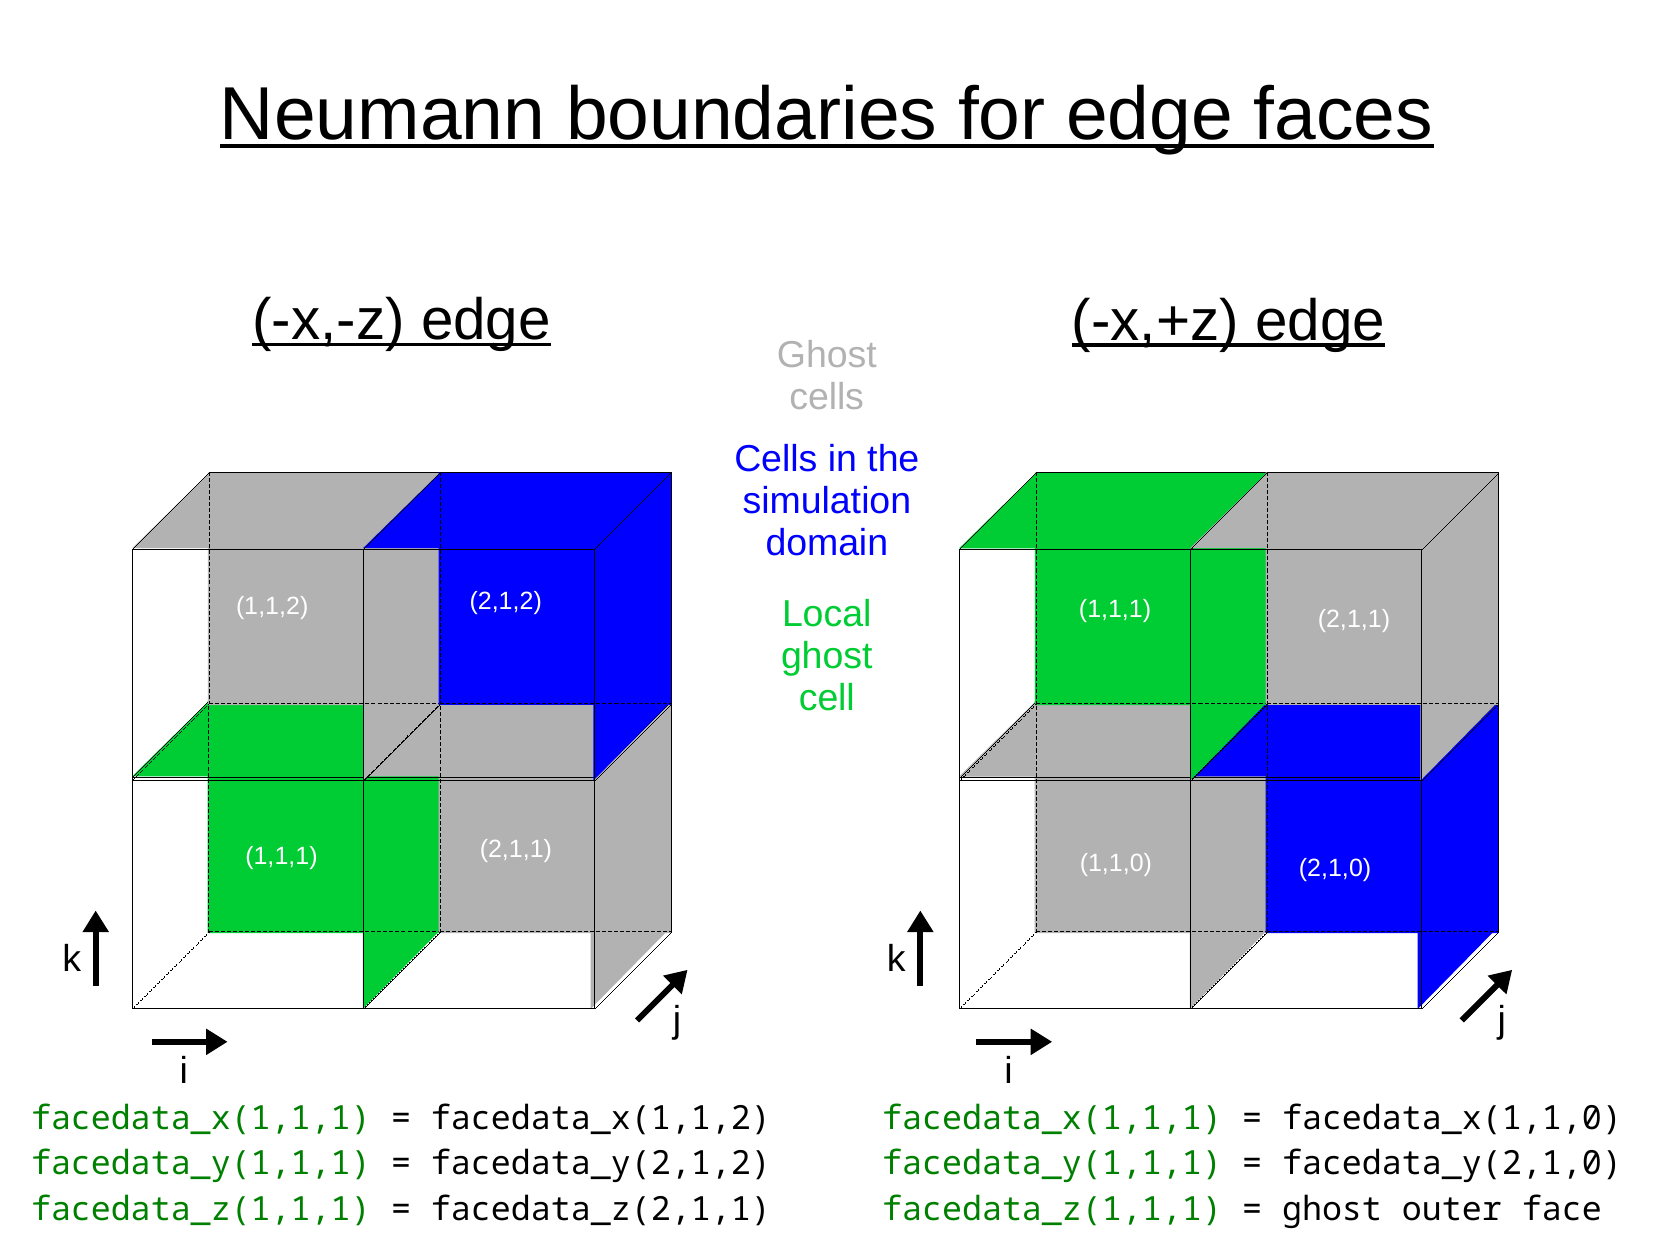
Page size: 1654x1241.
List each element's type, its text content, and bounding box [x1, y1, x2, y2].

text_box [364, 781, 594, 1008]
text_box [1191, 550, 1421, 780]
text_box (2,1,0) [1267, 846, 1404, 890]
text_box Neumann boundaries for edge faces [74, 64, 1579, 164]
text_box [364, 550, 594, 780]
text_box (-x,+z) edge [985, 280, 1473, 379]
text_box (1,1,1) [221, 834, 342, 878]
text_box Cells in the simulation domain [715, 430, 938, 571]
text_box [1191, 781, 1421, 1008]
text_box j [1472, 991, 1531, 1048]
text_box facedata_x(1,1,1) = facedata_x(1,1,0) facedata_y(1,1,1) = facedata_y(2,1,0) facedata_z(1,1,1) = ghost outer face [867, 1086, 1641, 1202]
text_box (1,1,0) [1053, 841, 1179, 885]
text_box [133, 550, 363, 777]
text_box [960, 550, 1190, 777]
text_box Ghost cells [715, 326, 938, 425]
text_box j [648, 991, 706, 1048]
text_box [959, 472, 1499, 1005]
text_box (2,1,2) [440, 579, 572, 622]
text_box k [867, 929, 926, 987]
text_box (1,1,1) [1048, 587, 1182, 631]
text_box [132, 472, 672, 1005]
text_box (-x,-z) edge [169, 279, 635, 379]
text_box [207, 781, 363, 1008]
text_box Local ghost cell [732, 584, 922, 726]
text_box (1,1,2) [209, 584, 336, 628]
text_box k [42, 929, 101, 987]
text_box (2,1,1) [449, 827, 583, 870]
text_box i [154, 1042, 213, 1086]
text_box (2,1,1) [1288, 597, 1421, 641]
text_box facedata_x(1,1,1) = facedata_x(1,1,2) facedata_y(1,1,1) = facedata_y(2,1,2) facedata_z(1,1,1) = facedata_z(2,1,1) [16, 1086, 789, 1202]
text_box [1034, 781, 1190, 1008]
text_box i [979, 1042, 1038, 1099]
